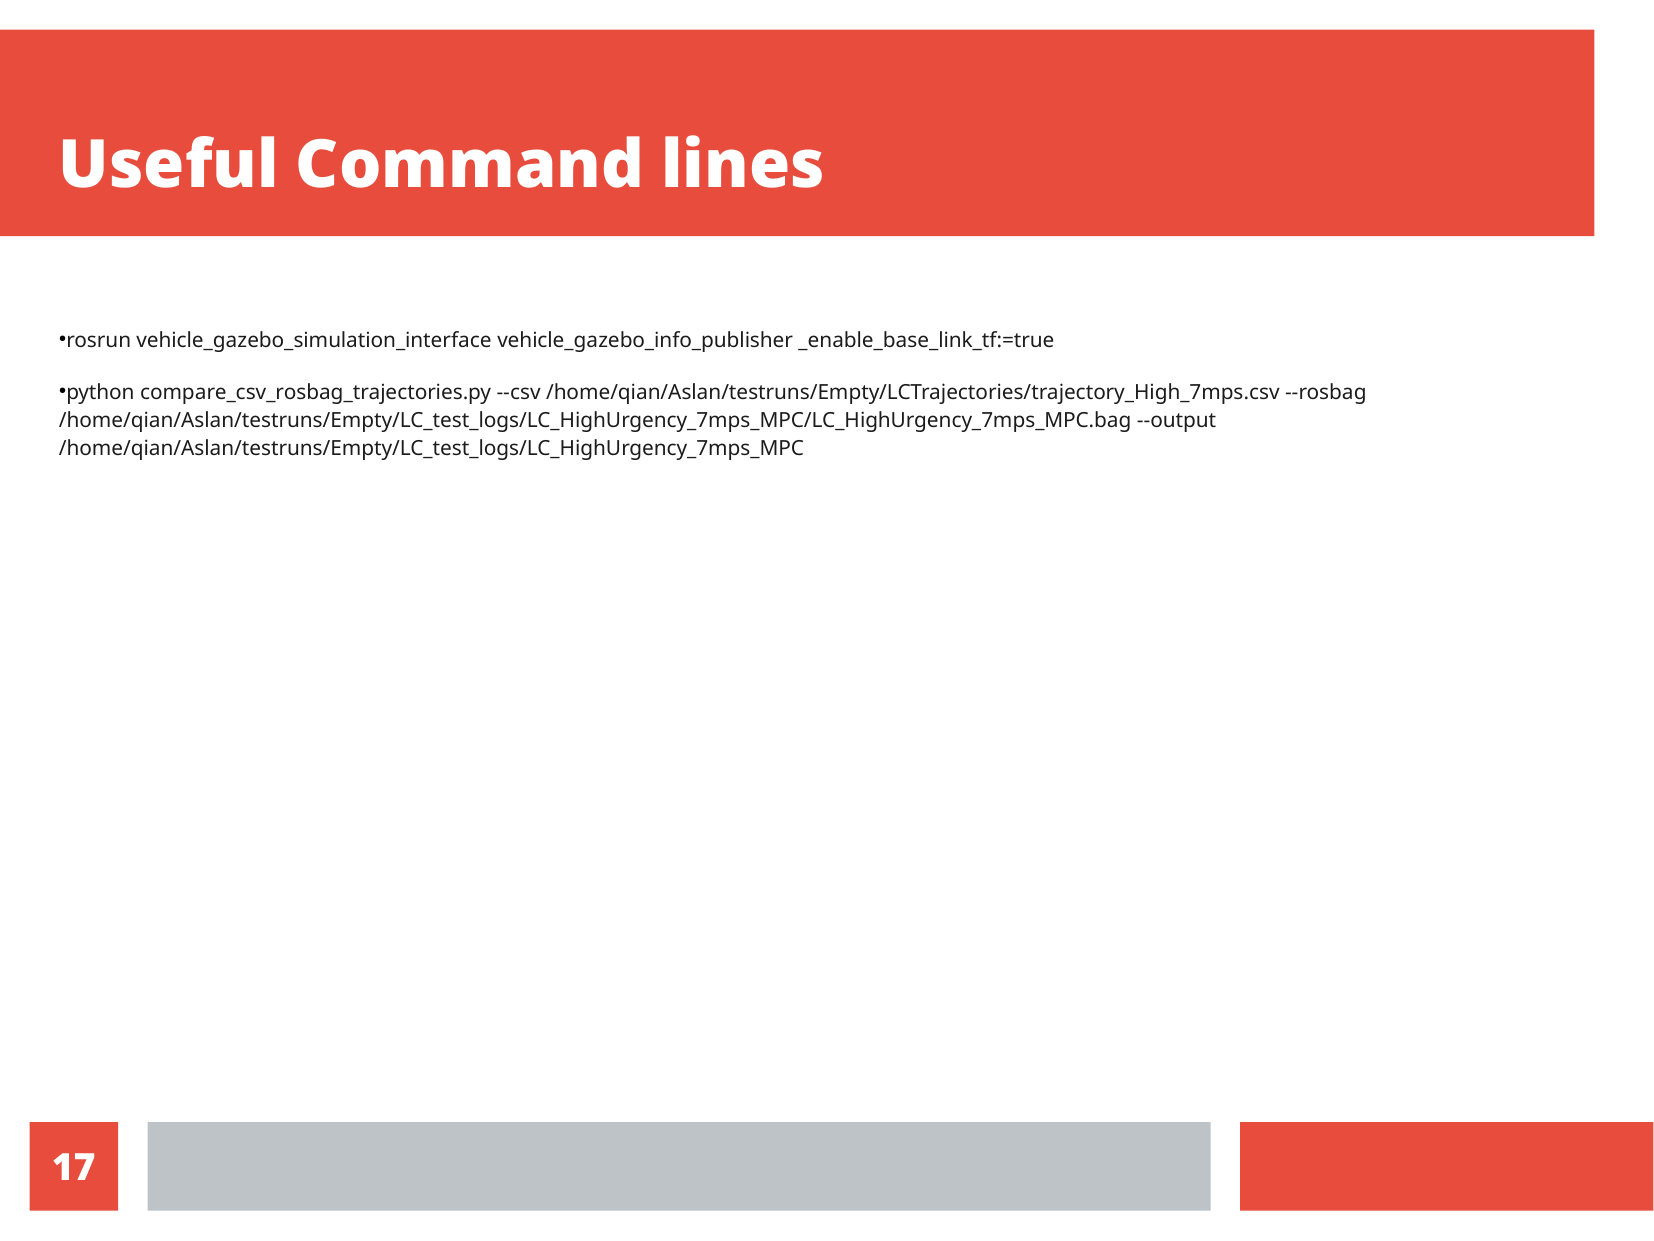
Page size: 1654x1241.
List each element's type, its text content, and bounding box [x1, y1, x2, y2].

title Useful Command lines [59, 59, 1595, 207]
list rosrun vehicle_gazebo_simulation_interface vehicle_gazebo_info_publisher _enable_base_link_tf:=true python compare_csv_rosbag_trajectories.py --csv /home/qian/Aslan/testruns/Empty/LCTrajectories/trajectory_High_7mps.csv --rosbag /home/qian/Aslan/testruns/Empty/LC_test_logs/LC_HighUrgency_7mps_MPC/LC_HighUrgency_7mps_MPC.bag --output /home/qian/Aslan/testruns/Empty/LC_test_logs/LC_HighUrgency_7mps_MPC [59, 324, 1565, 442]
